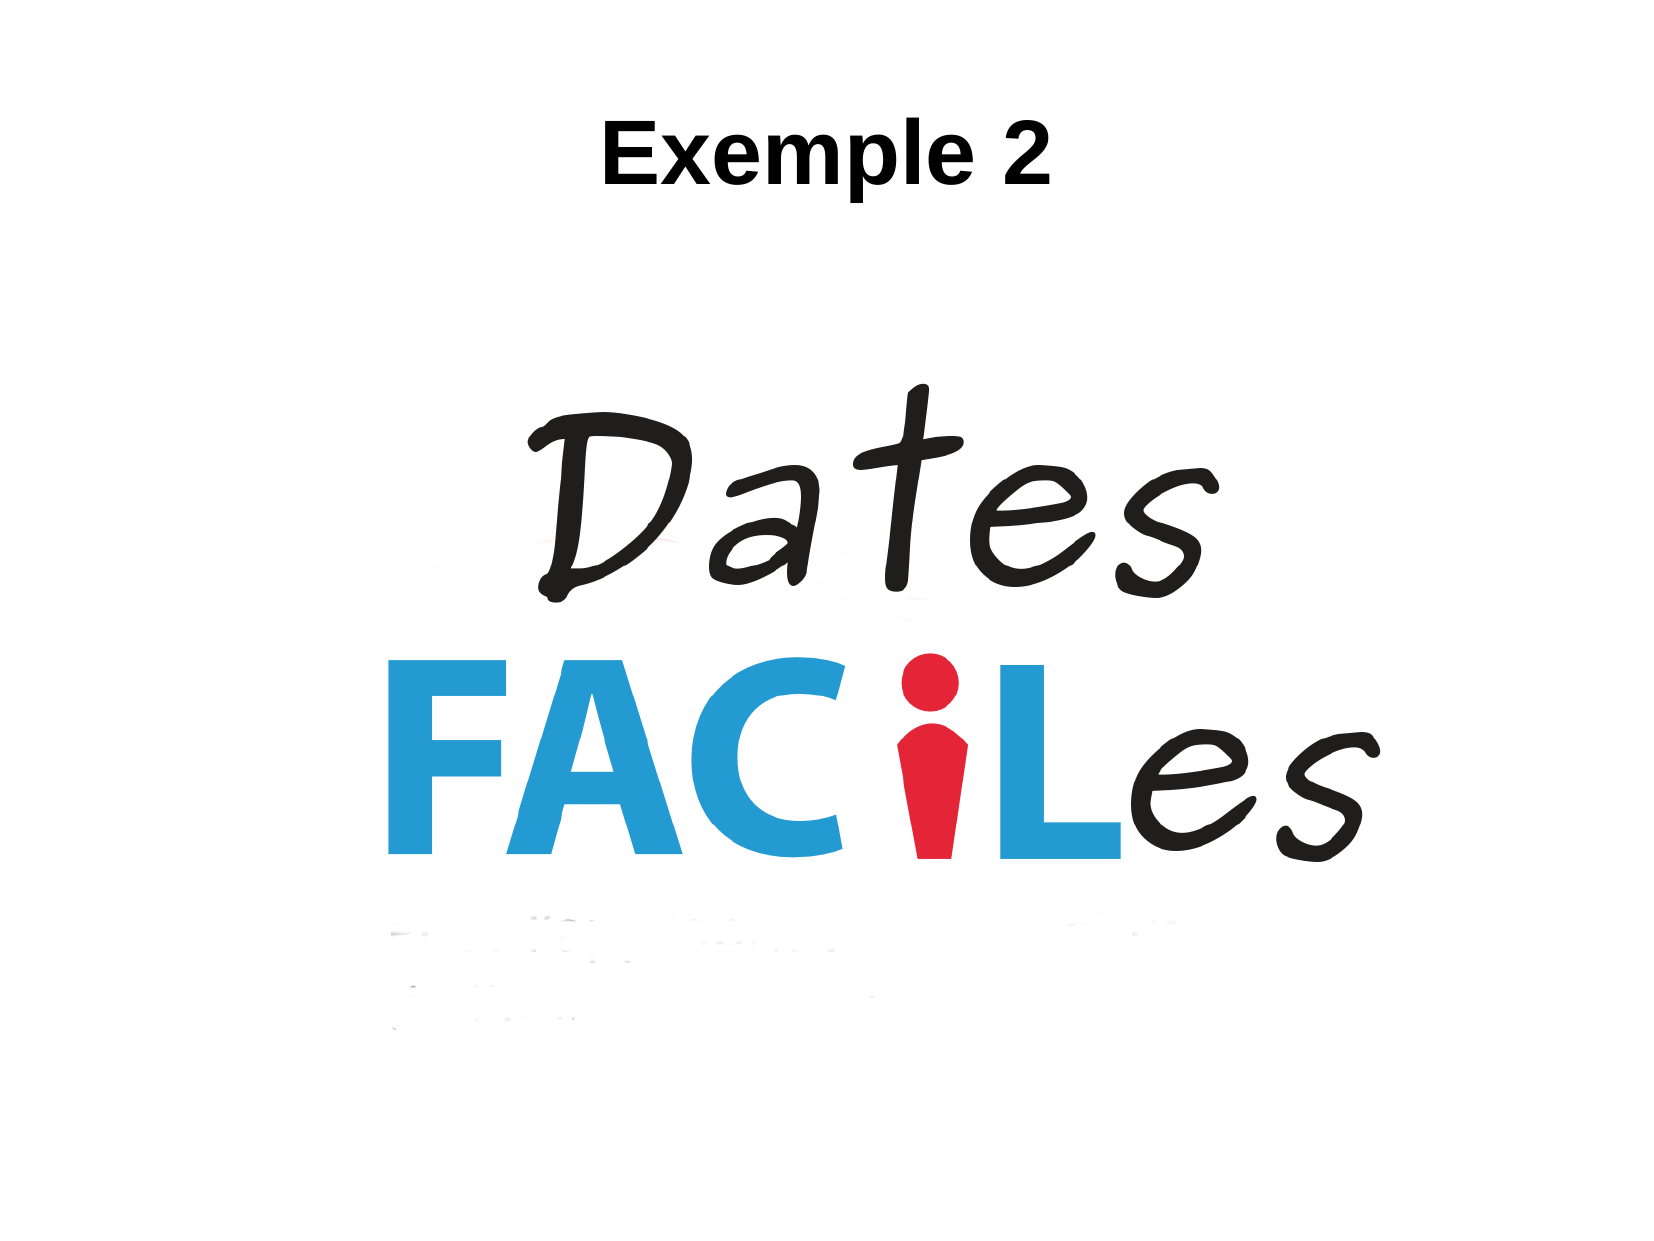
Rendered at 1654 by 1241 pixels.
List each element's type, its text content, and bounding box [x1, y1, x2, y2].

title Exemple 2 [82, 49, 1571, 257]
picture [177, 307, 1545, 1040]
